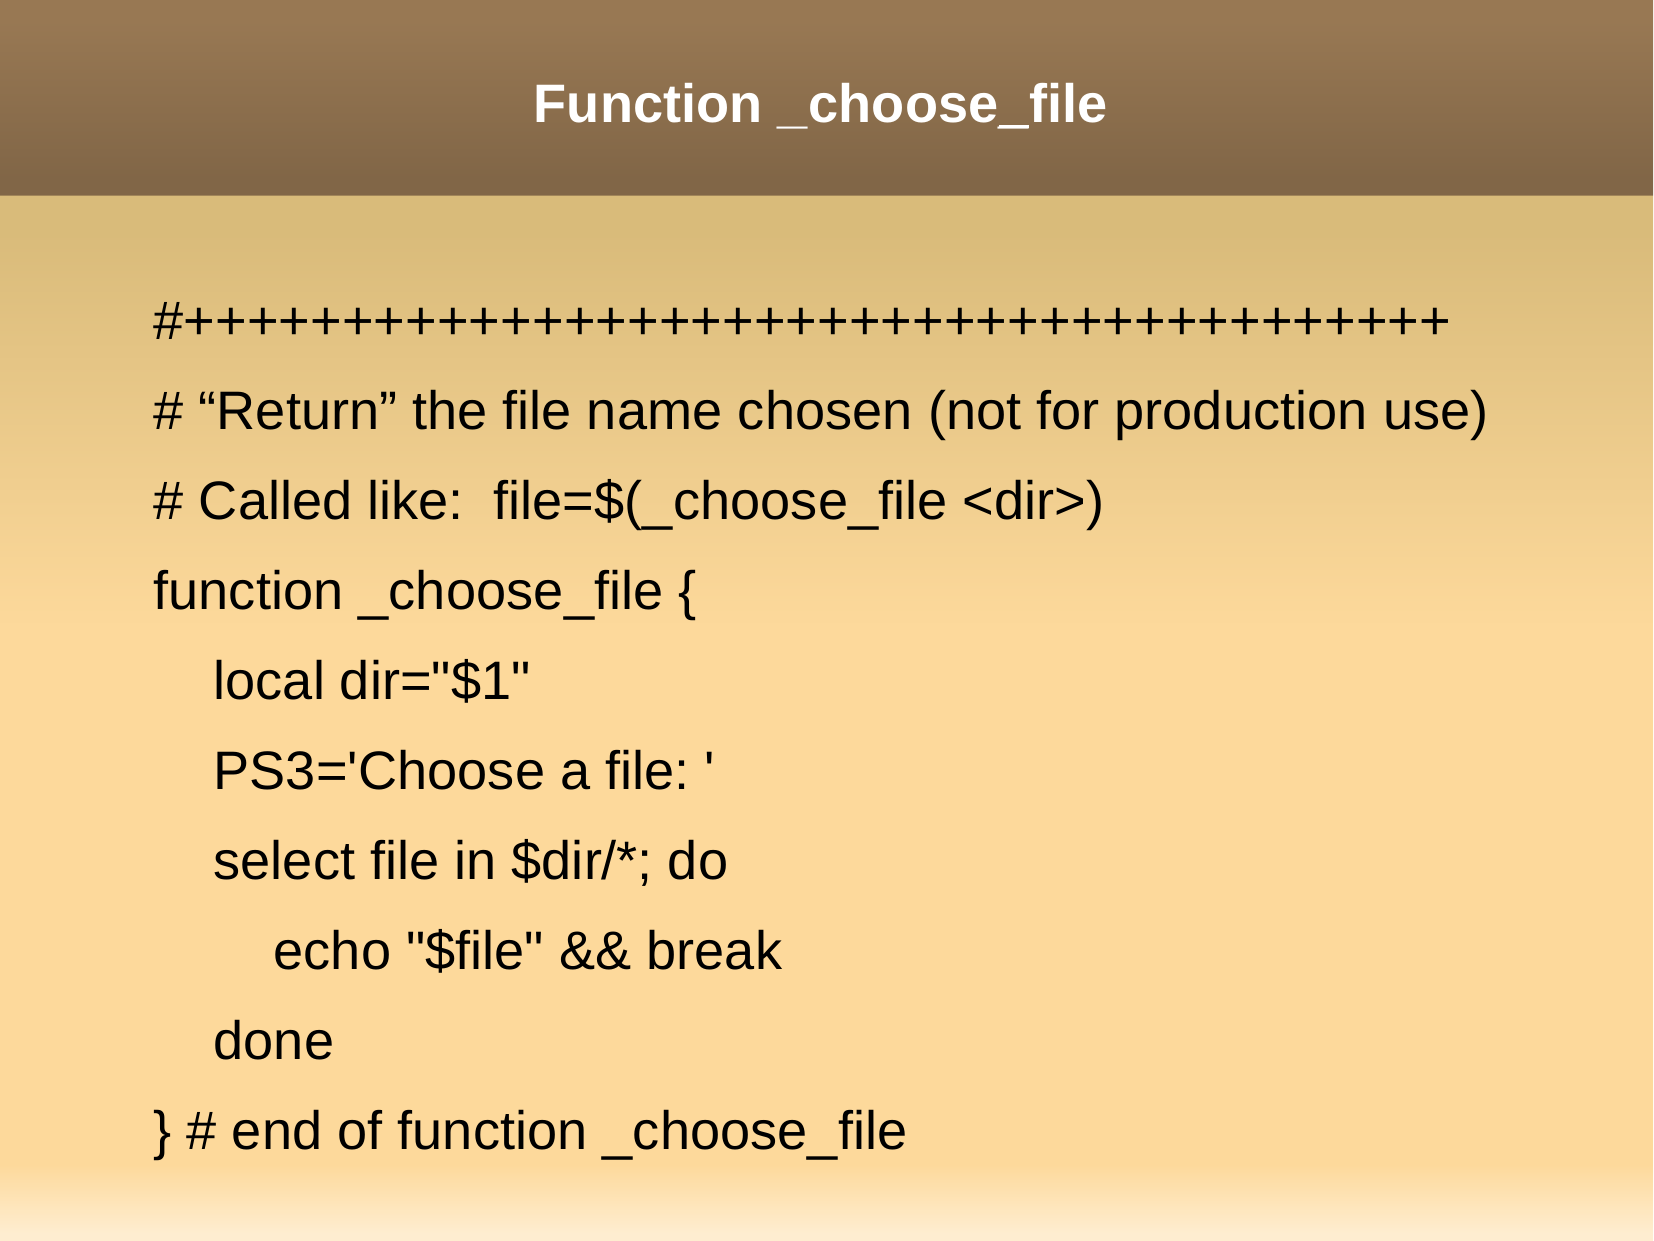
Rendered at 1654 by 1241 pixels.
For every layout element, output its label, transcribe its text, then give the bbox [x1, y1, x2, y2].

list #++++++++++++++++++++++++++++++++++++++++ # “Return” the file name chosen (not for production use) # Called like: file=$(_choose_file <dir>) function _choose_file { local dir="$1" PS3='Choose a file: ' select file in $dir/*; do echo "$file" && break done } # end of function _choose_file [82, 290, 1571, 1162]
title Function _choose_file [76, 7, 1565, 200]
picture [0, 0, 1654, 1241]
